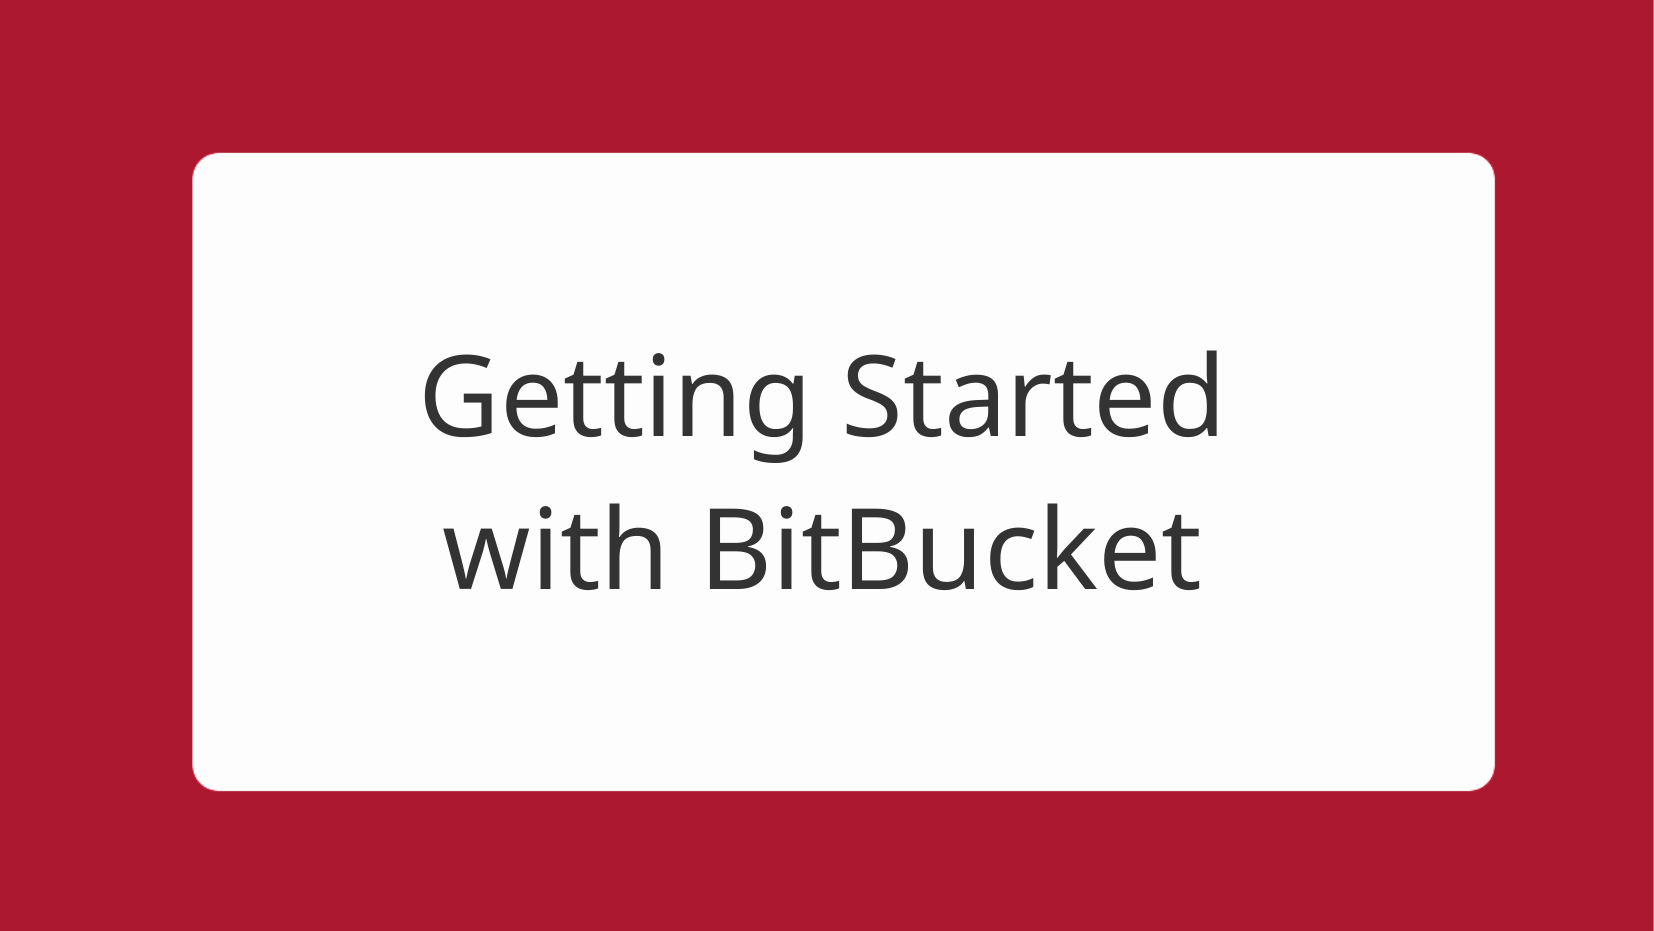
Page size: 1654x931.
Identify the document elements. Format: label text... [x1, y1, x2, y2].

picture [0, 0, 1654, 931]
title Getting Started with BitBucket [64, 60, 1582, 879]
